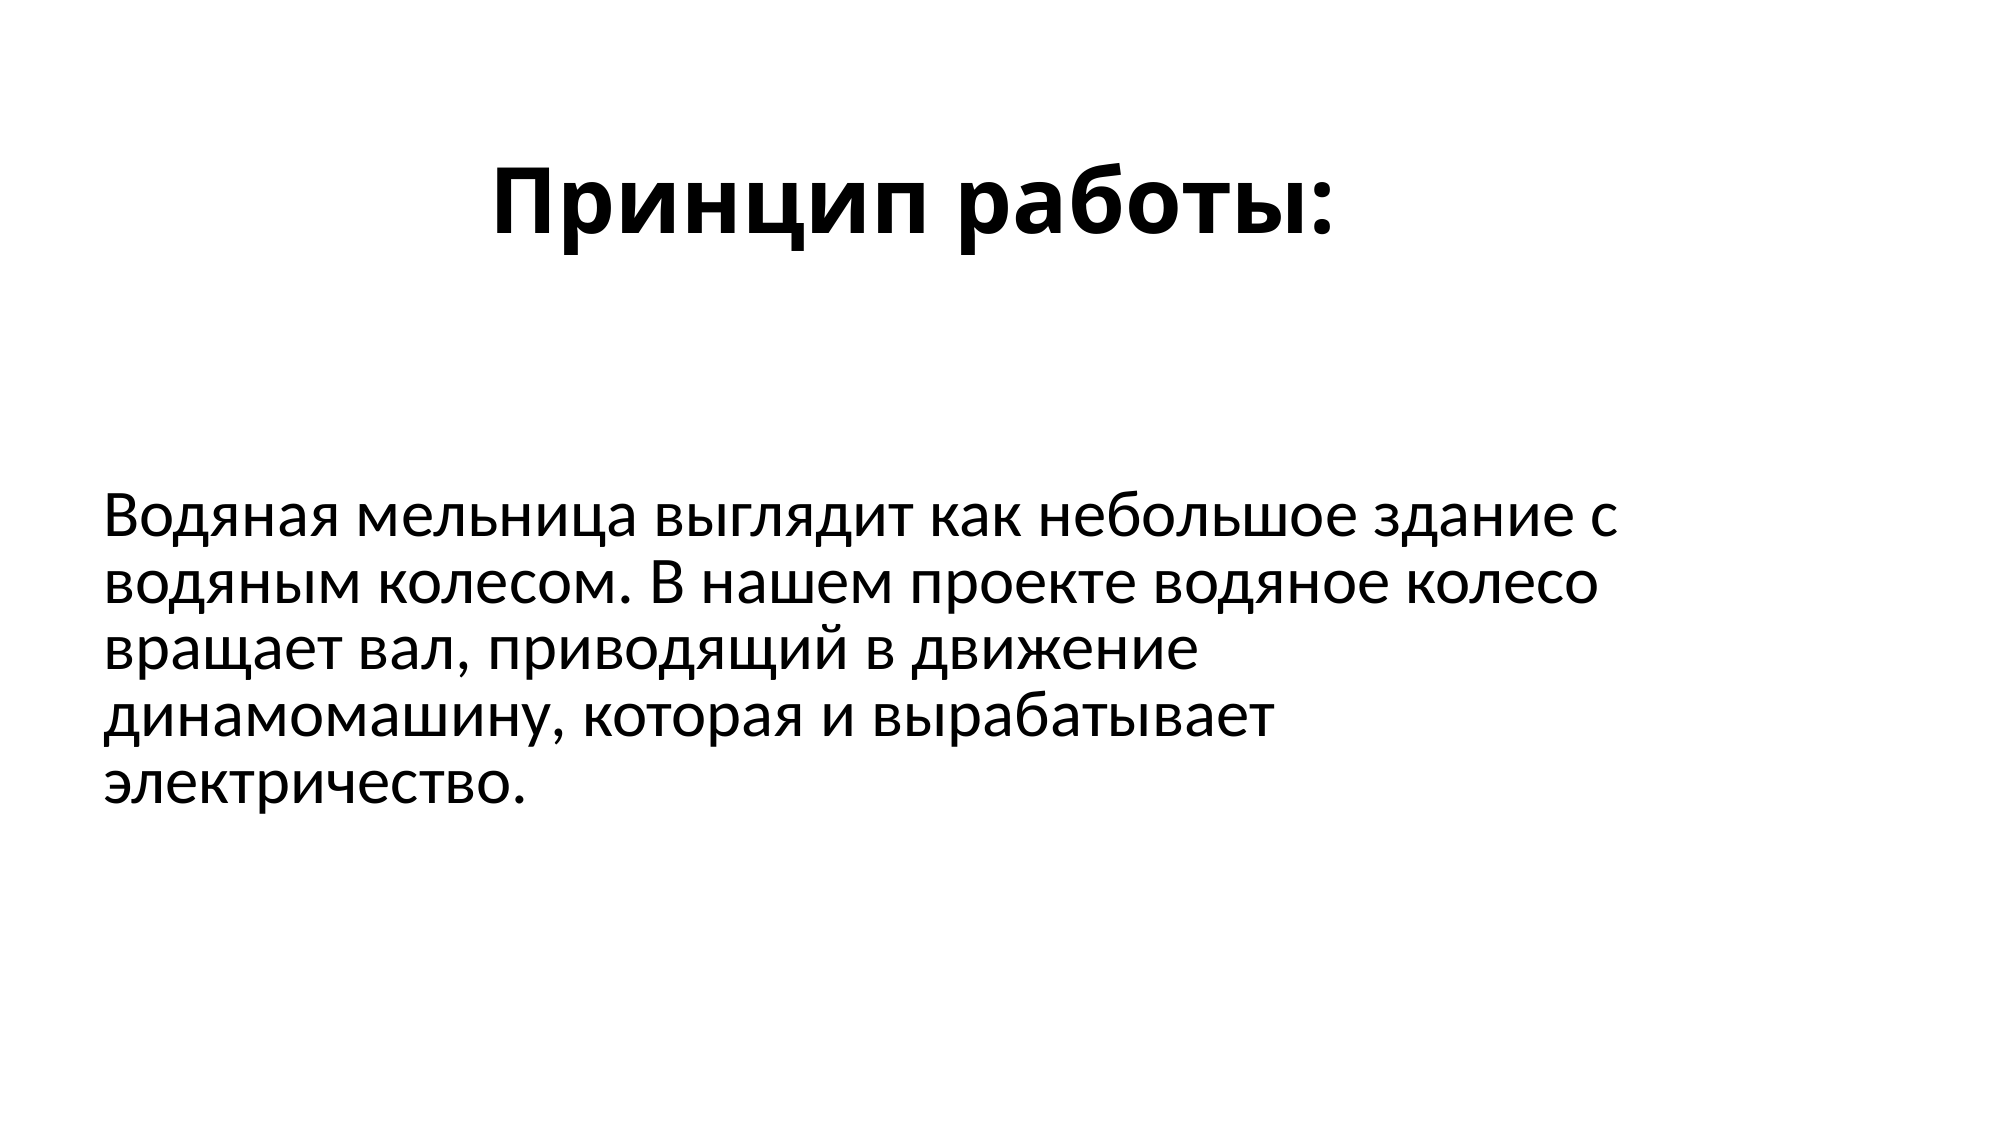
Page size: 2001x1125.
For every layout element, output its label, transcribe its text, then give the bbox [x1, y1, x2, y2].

text_box Водяная мельница выглядит как небольшое здание с водяным колесом. В нашем проекте водяное колесо вращает вал, приводящий в движение динамомашину, которая и вырабатывает электричество. [88, 478, 1654, 1125]
title Принцип работы: [489, 88, 2000, 306]
